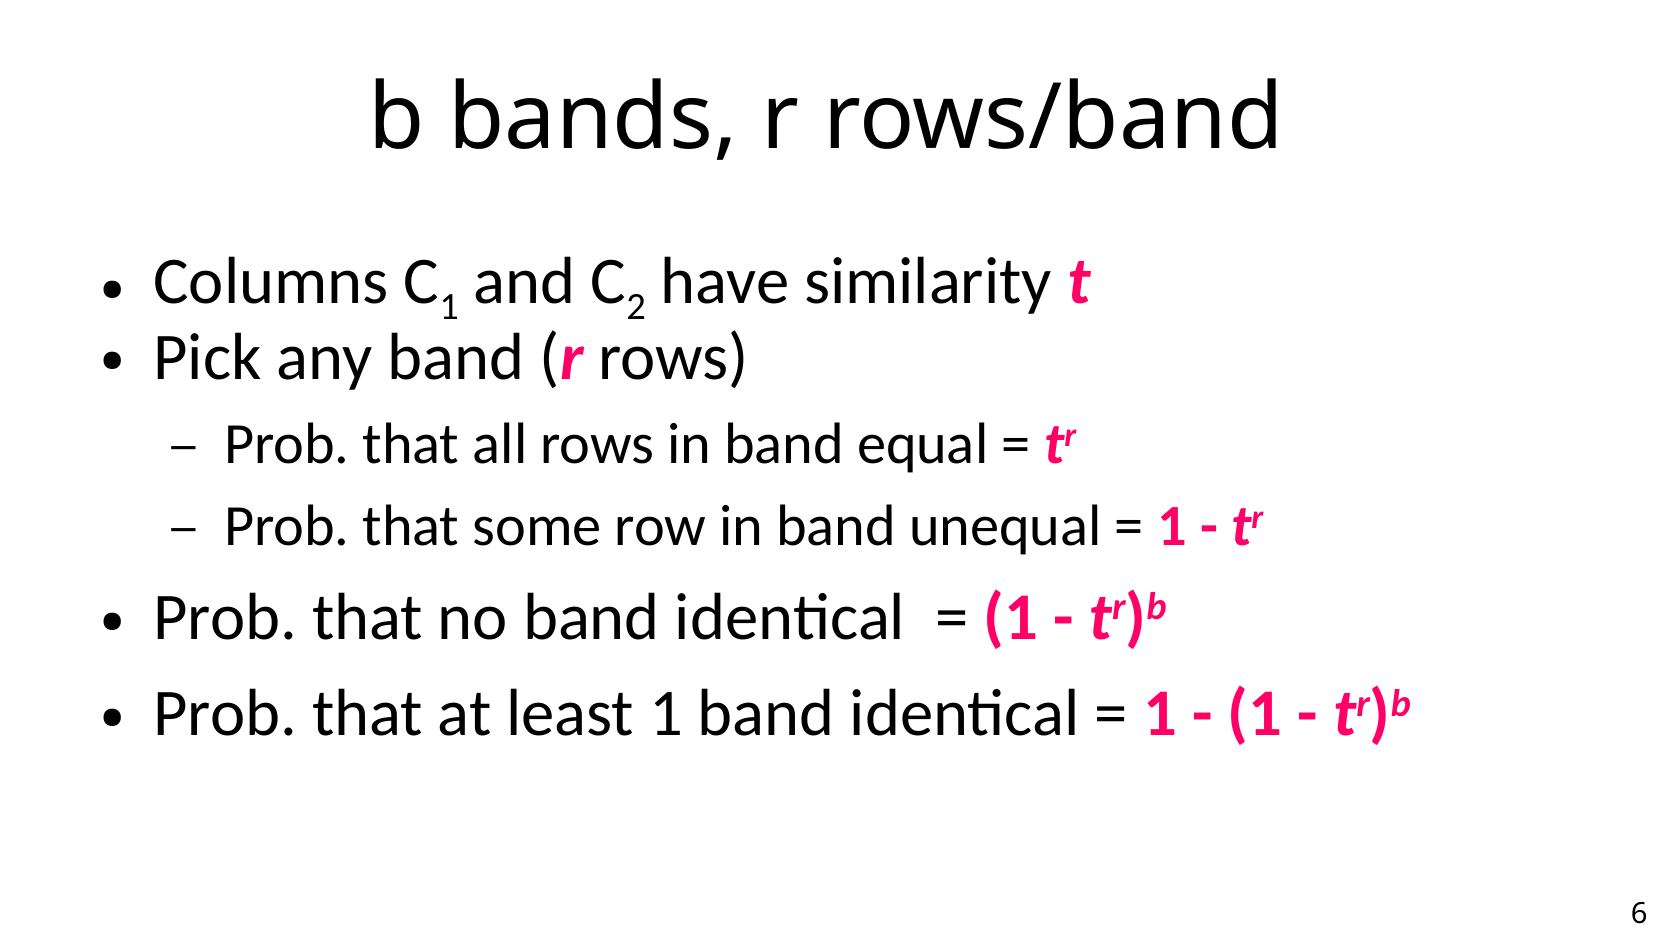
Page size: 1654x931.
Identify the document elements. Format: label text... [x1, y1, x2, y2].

title b bands, r rows/band [82, 1, 1571, 226]
list Columns C1 and C2 have similarity t Pick any band (r rows) Prob. that all rows in band equal = tr Prob. that some row in band unequal = 1 - tr Prob. that no band identical = (1 - tr)b Prob. that at least 1 band identical = 1 - (1 - tr)b [82, 253, 1571, 793]
